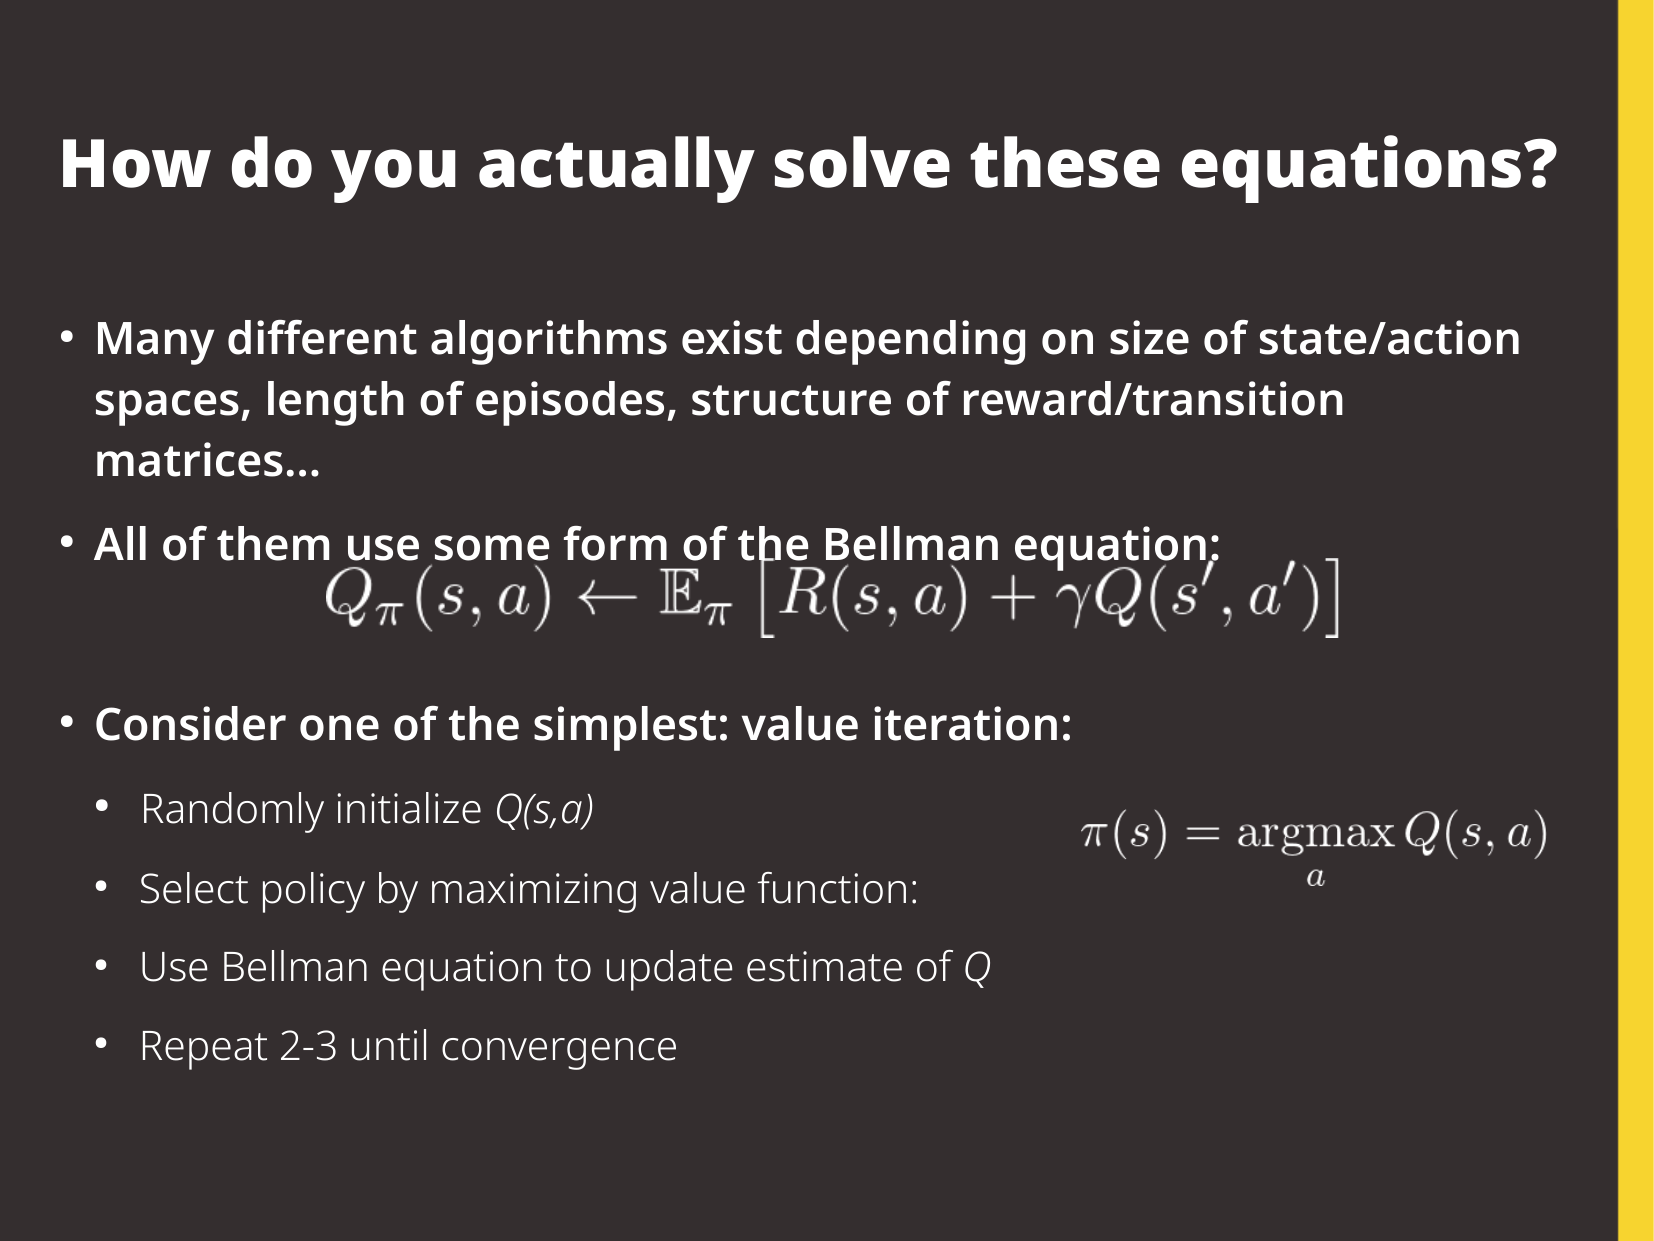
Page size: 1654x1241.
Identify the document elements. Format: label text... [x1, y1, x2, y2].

title How do you actually solve these equations? [59, 59, 1595, 207]
list Many different algorithms exist depending on size of state/action spaces, length of episodes, structure of reward/transition matrices… All of them use some form of the Bellman equation: Consider one of the simplest: value iteration: Randomly initialize Q(s,a) Select policy by maximizing value function: Use Bellman equation to update estimate of Q Repeat 2-3 until convergence [59, 307, 1565, 1075]
picture [0, 0, 1654, 1241]
